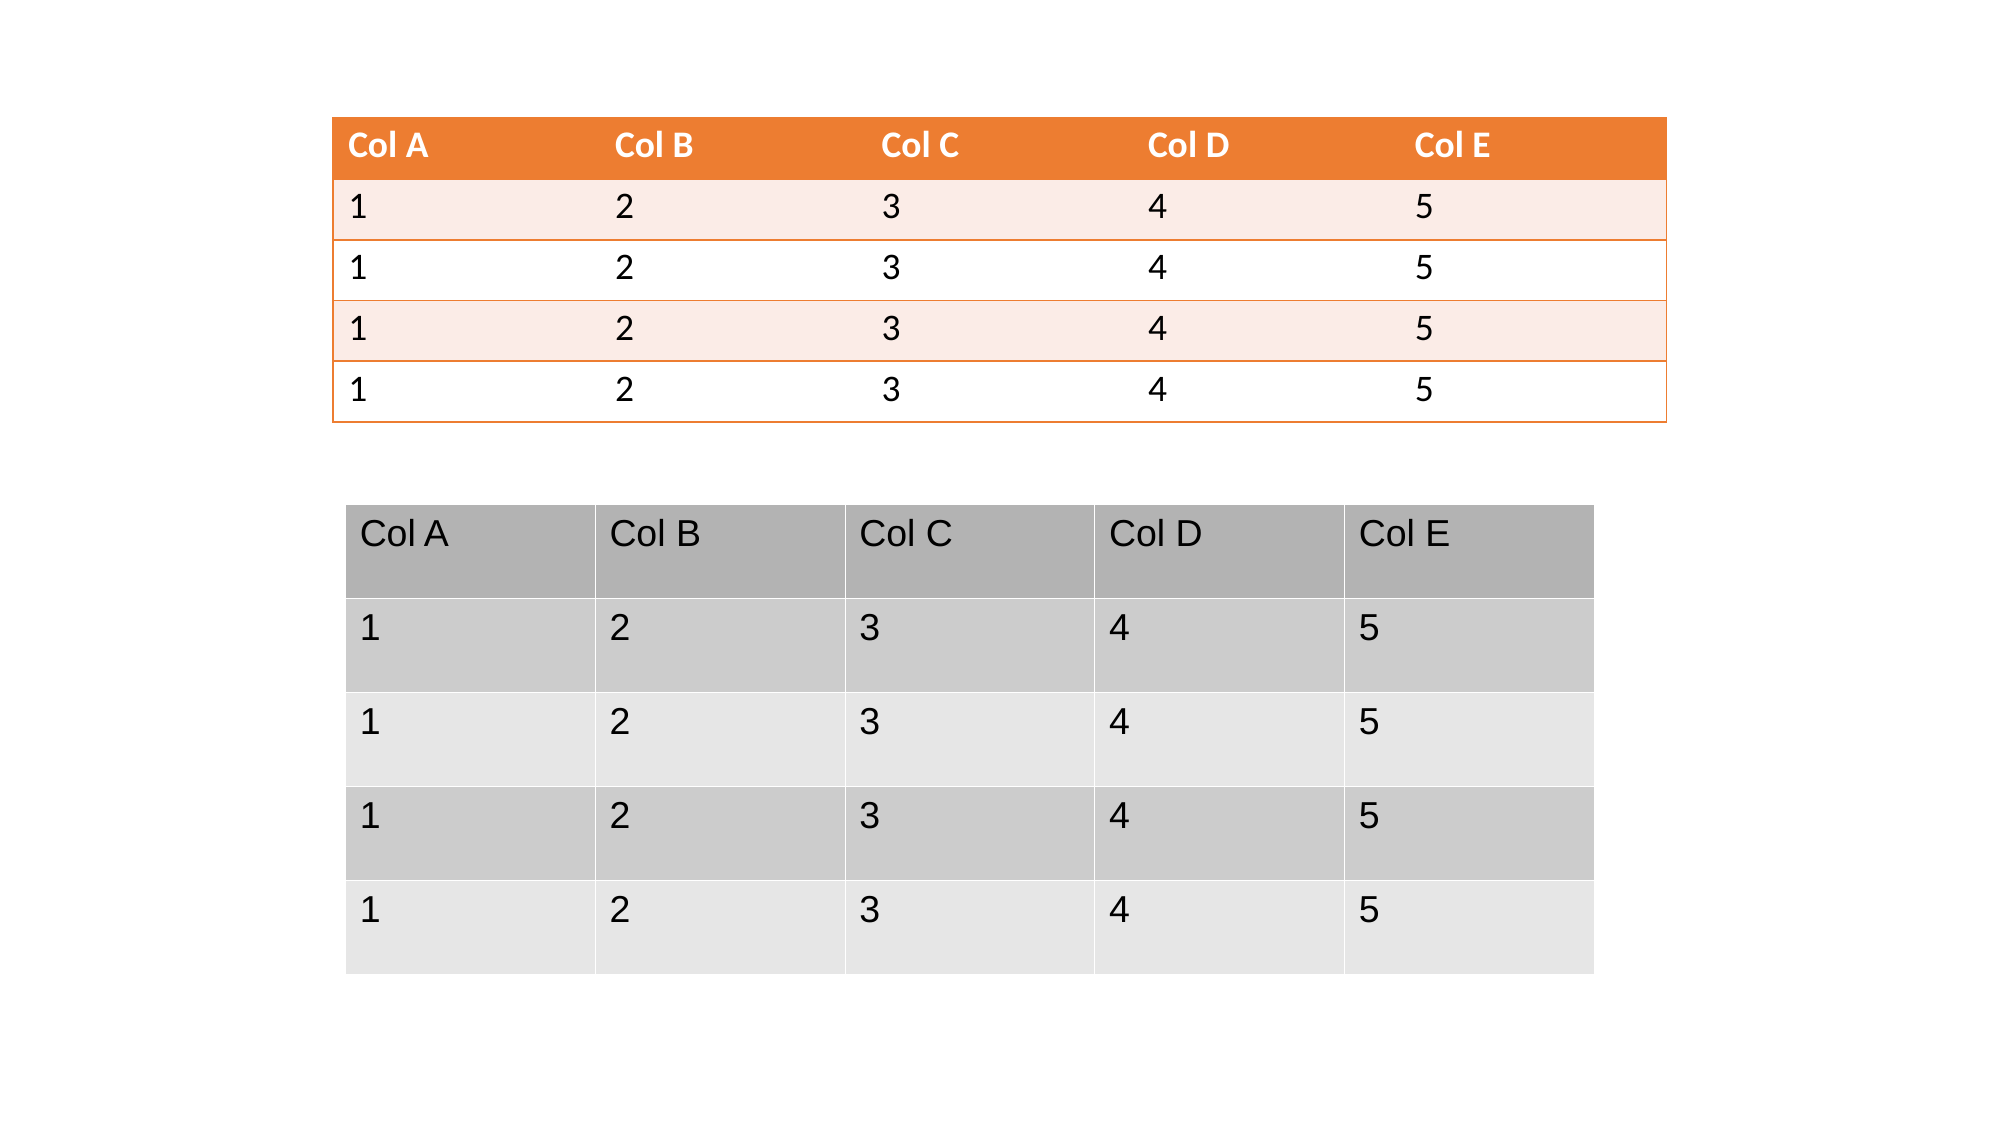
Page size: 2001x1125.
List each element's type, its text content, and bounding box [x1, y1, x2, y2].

table_cell 1 [346, 881, 595, 974]
table_cell 3 [846, 881, 1094, 974]
table_cell 5 [1400, 241, 1666, 300]
table_cell 2 [596, 787, 845, 880]
table_cell 5 [1345, 881, 1594, 974]
table_cell 4 [1133, 301, 1400, 360]
table_header Col B [600, 119, 867, 178]
table_cell 5 [1345, 599, 1594, 692]
table_cell 4 [1095, 693, 1344, 786]
table_cell 5 [1400, 180, 1666, 239]
table_cell 4 [1095, 599, 1344, 692]
table_cell 3 [867, 180, 1133, 239]
table_cell 2 [600, 241, 867, 300]
table_cell 2 [600, 180, 867, 239]
table_header Col E [1400, 119, 1666, 178]
table_cell 3 [867, 301, 1133, 360]
table_cell 3 [846, 787, 1094, 880]
table_cell 1 [334, 362, 600, 421]
table_cell 3 [846, 693, 1094, 786]
table_header Col B [596, 505, 845, 598]
table_cell 4 [1095, 787, 1344, 880]
table_cell 3 [867, 241, 1133, 300]
table_header Col A [334, 119, 600, 178]
table_cell 3 [867, 362, 1133, 421]
table_cell 2 [596, 881, 845, 974]
table_header Col E [1345, 505, 1594, 598]
table_header Col D [1095, 505, 1344, 598]
table_header Col A [346, 505, 595, 598]
table_cell 5 [1400, 301, 1666, 360]
table_cell 2 [596, 693, 845, 786]
table_cell 4 [1133, 180, 1400, 239]
table_cell 2 [596, 599, 845, 692]
table_cell 4 [1095, 881, 1344, 974]
table_cell 1 [334, 180, 600, 239]
table_cell 4 [1133, 241, 1400, 300]
table_header Col C [846, 505, 1094, 598]
table_cell 5 [1345, 787, 1594, 880]
table_cell 3 [846, 599, 1094, 692]
table_cell 2 [600, 301, 867, 360]
table_cell 1 [346, 599, 595, 692]
table_cell 4 [1133, 362, 1400, 421]
table_cell 1 [334, 301, 600, 360]
table_header Col D [1133, 119, 1400, 178]
table_cell 5 [1345, 693, 1594, 786]
table_header Col C [867, 119, 1133, 178]
table_cell 1 [346, 787, 595, 880]
table_cell 1 [334, 241, 600, 300]
table_cell 2 [600, 362, 867, 421]
table_cell 5 [1400, 362, 1666, 421]
table_cell 1 [346, 693, 595, 786]
